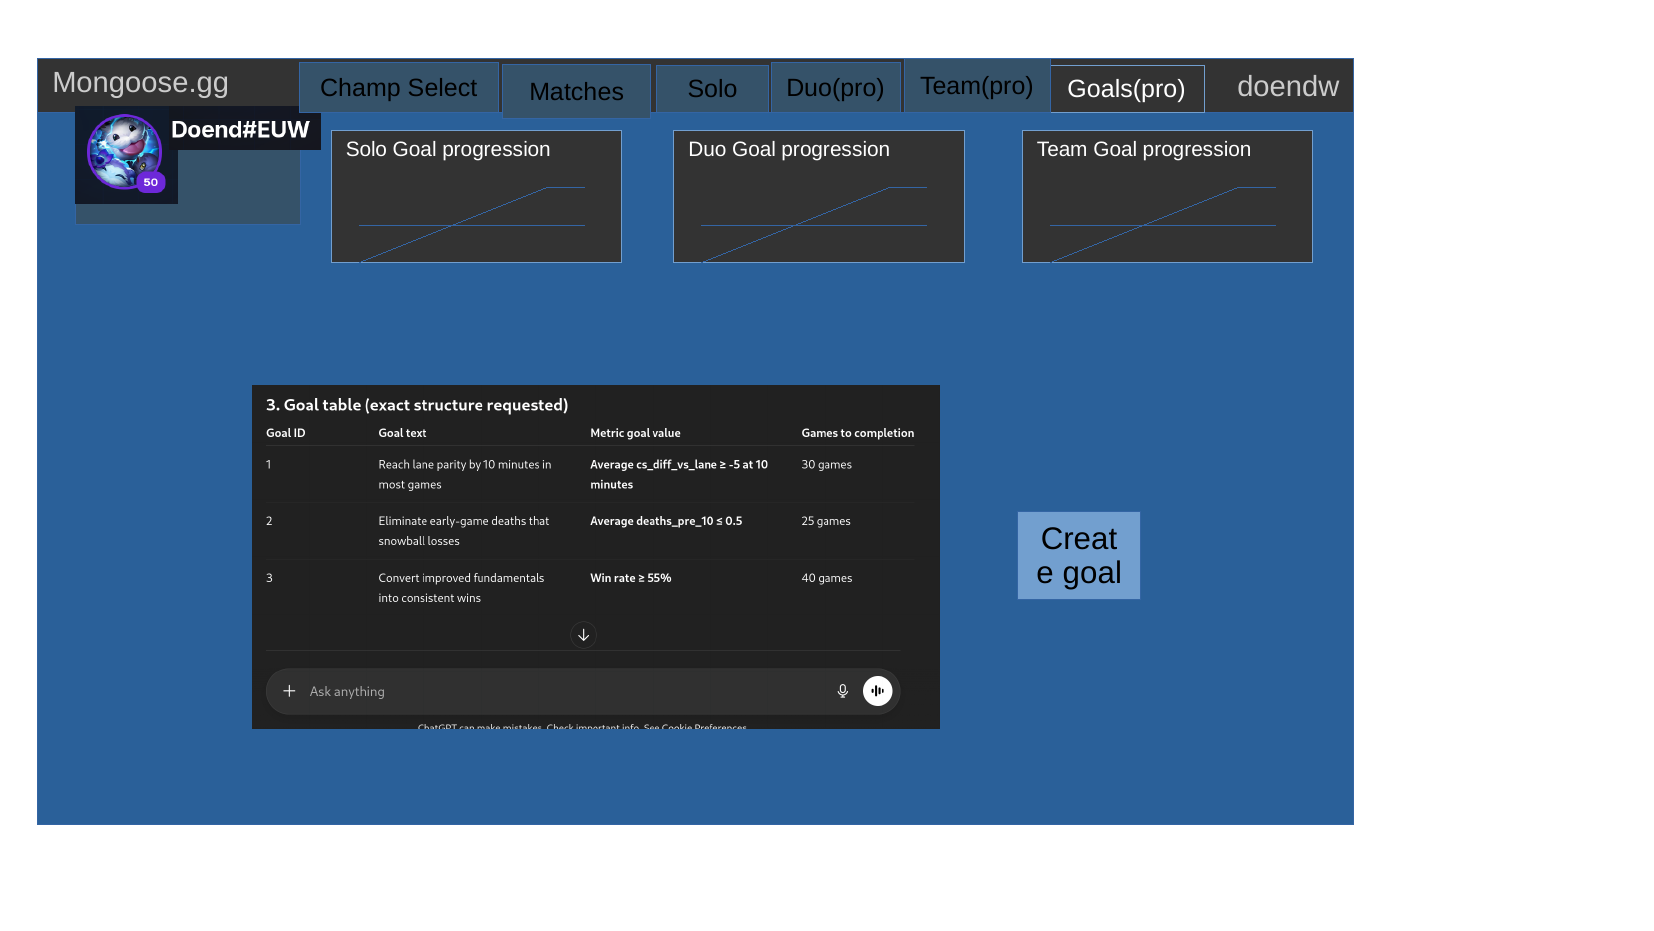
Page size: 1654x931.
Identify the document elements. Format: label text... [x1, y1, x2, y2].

text_box Team(pro) [904, 58, 1051, 113]
picture [252, 385, 940, 729]
text_box Team Goal progression [1022, 130, 1313, 263]
text_box Champ Select [299, 62, 499, 113]
text_box Duo Goal progression [673, 130, 965, 263]
text_box Duo(pro) [771, 62, 901, 113]
text_box Goals(pro) [1051, 65, 1205, 113]
text_box Matches [502, 64, 651, 119]
text_box Mongoose.gg [37, 59, 245, 107]
text_box Solo [656, 65, 769, 113]
text_box doendw [1222, 62, 1355, 111]
text_box [37, 58, 1354, 825]
text_box Solo Goal progression [331, 130, 622, 263]
text_box Create goal [1017, 511, 1141, 600]
picture [75, 106, 321, 204]
